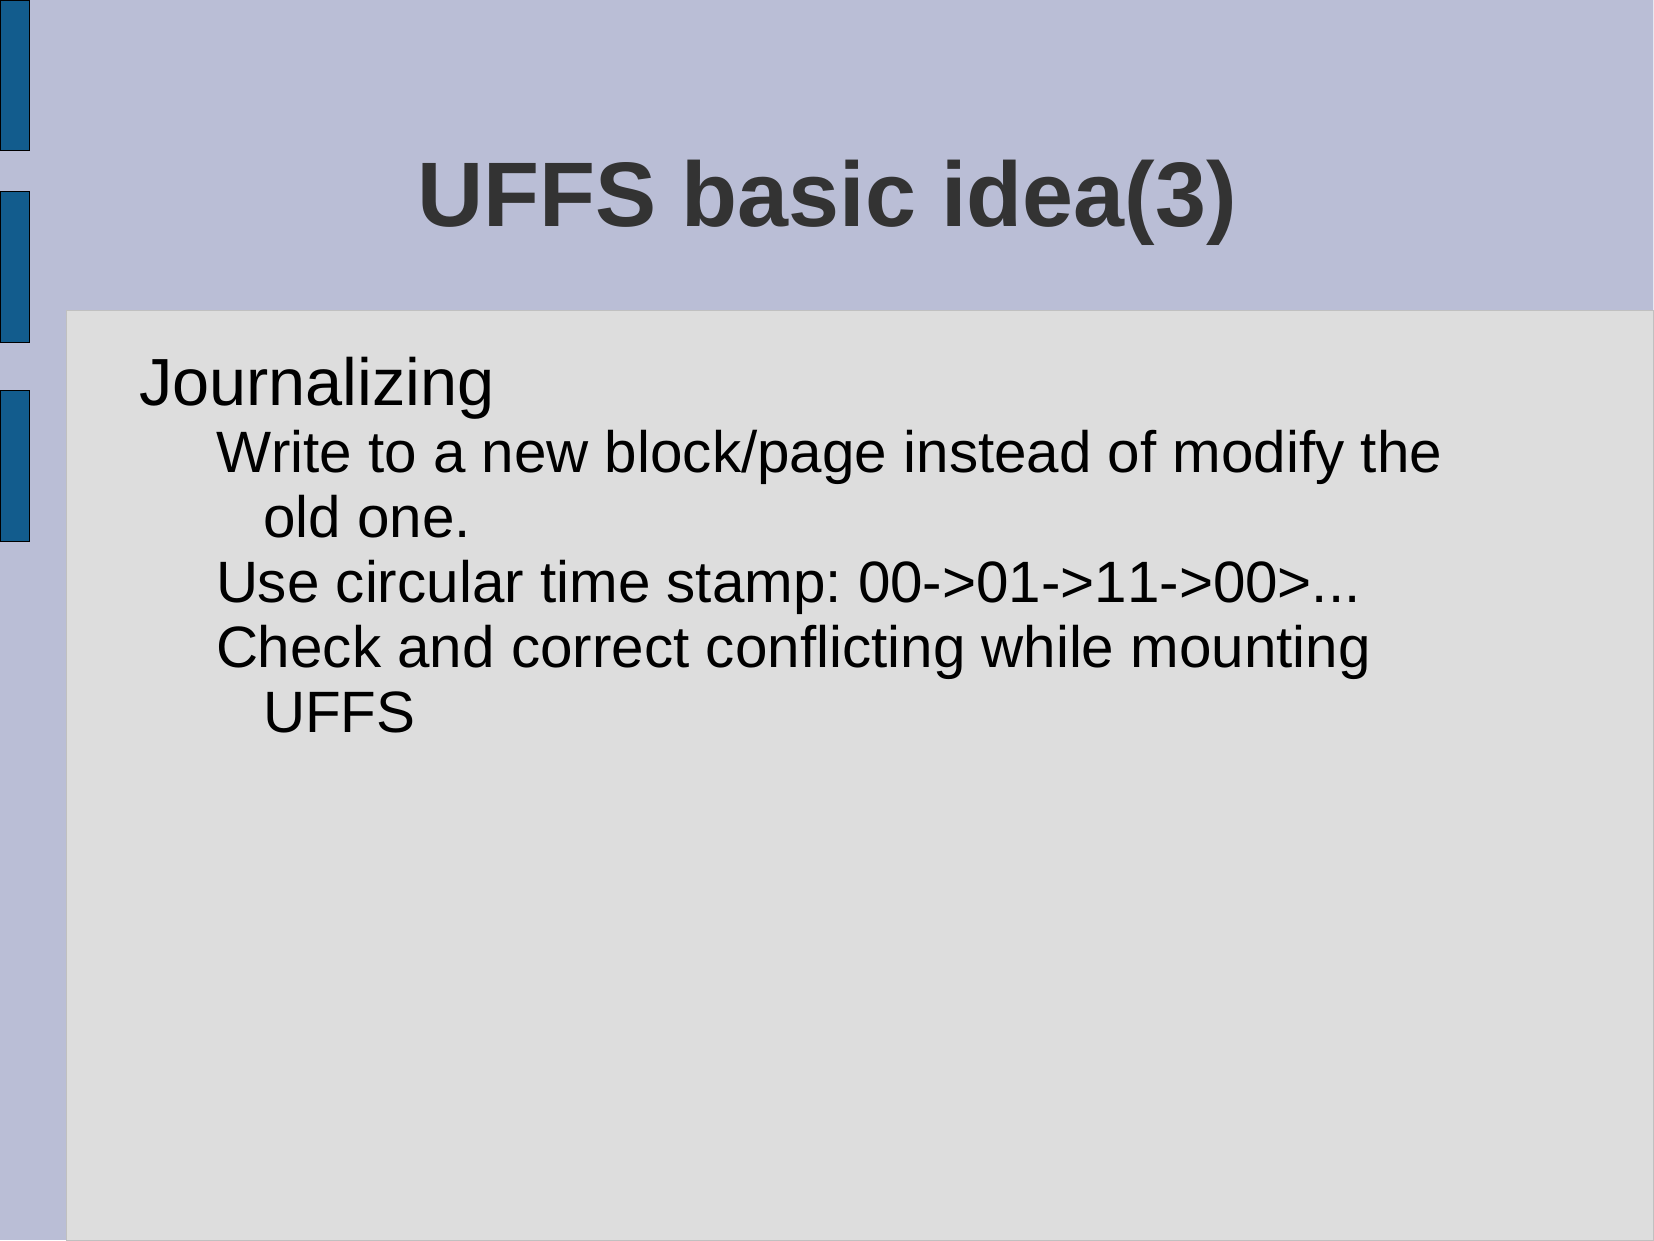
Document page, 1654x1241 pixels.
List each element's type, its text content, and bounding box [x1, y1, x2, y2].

list Journalizing Write to a new block/page instead of modify the old one. Use circular time stamp: 00->01->11->00>... Check and correct conflicting while mounting UFFS [121, 344, 1534, 1127]
title UFFS basic idea(3) [121, 91, 1534, 299]
